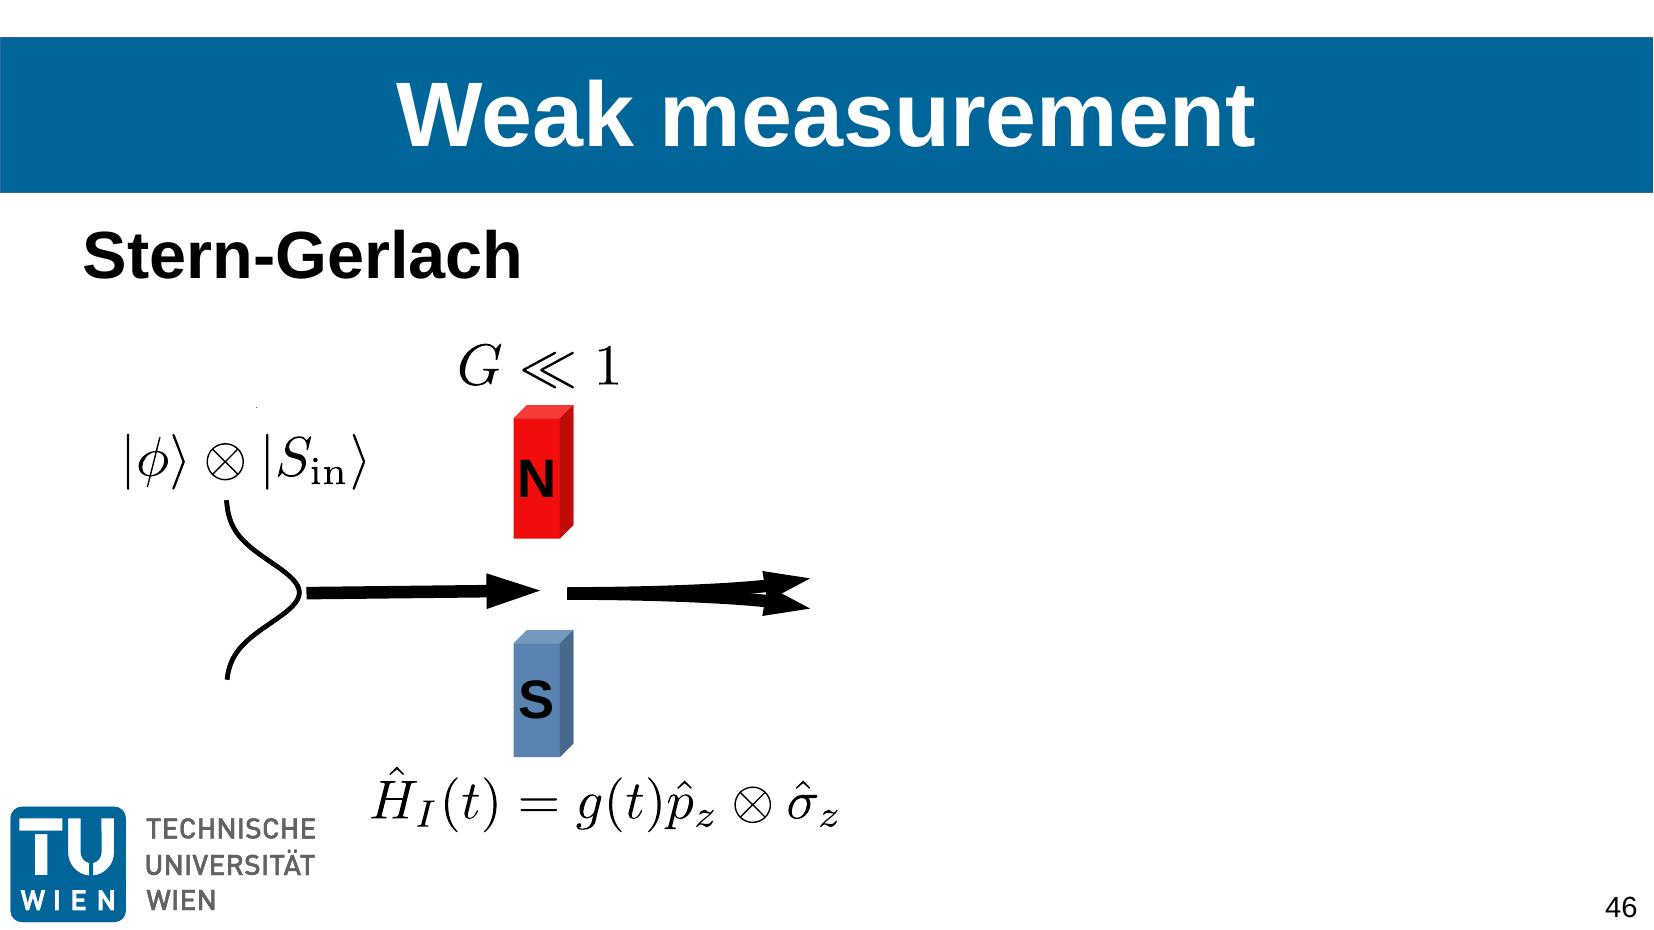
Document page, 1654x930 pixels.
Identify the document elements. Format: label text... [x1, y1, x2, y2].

picture [113, 407, 382, 692]
picture [458, 338, 624, 399]
picture [356, 765, 843, 841]
title Weak measurement [0, 37, 1653, 193]
text_box N [513, 419, 559, 539]
text_box Real part [513, 405, 572, 419]
text_box Imaginary part [513, 630, 572, 644]
list Stern-Gerlach [82, 217, 1571, 301]
text_box S [513, 644, 559, 758]
